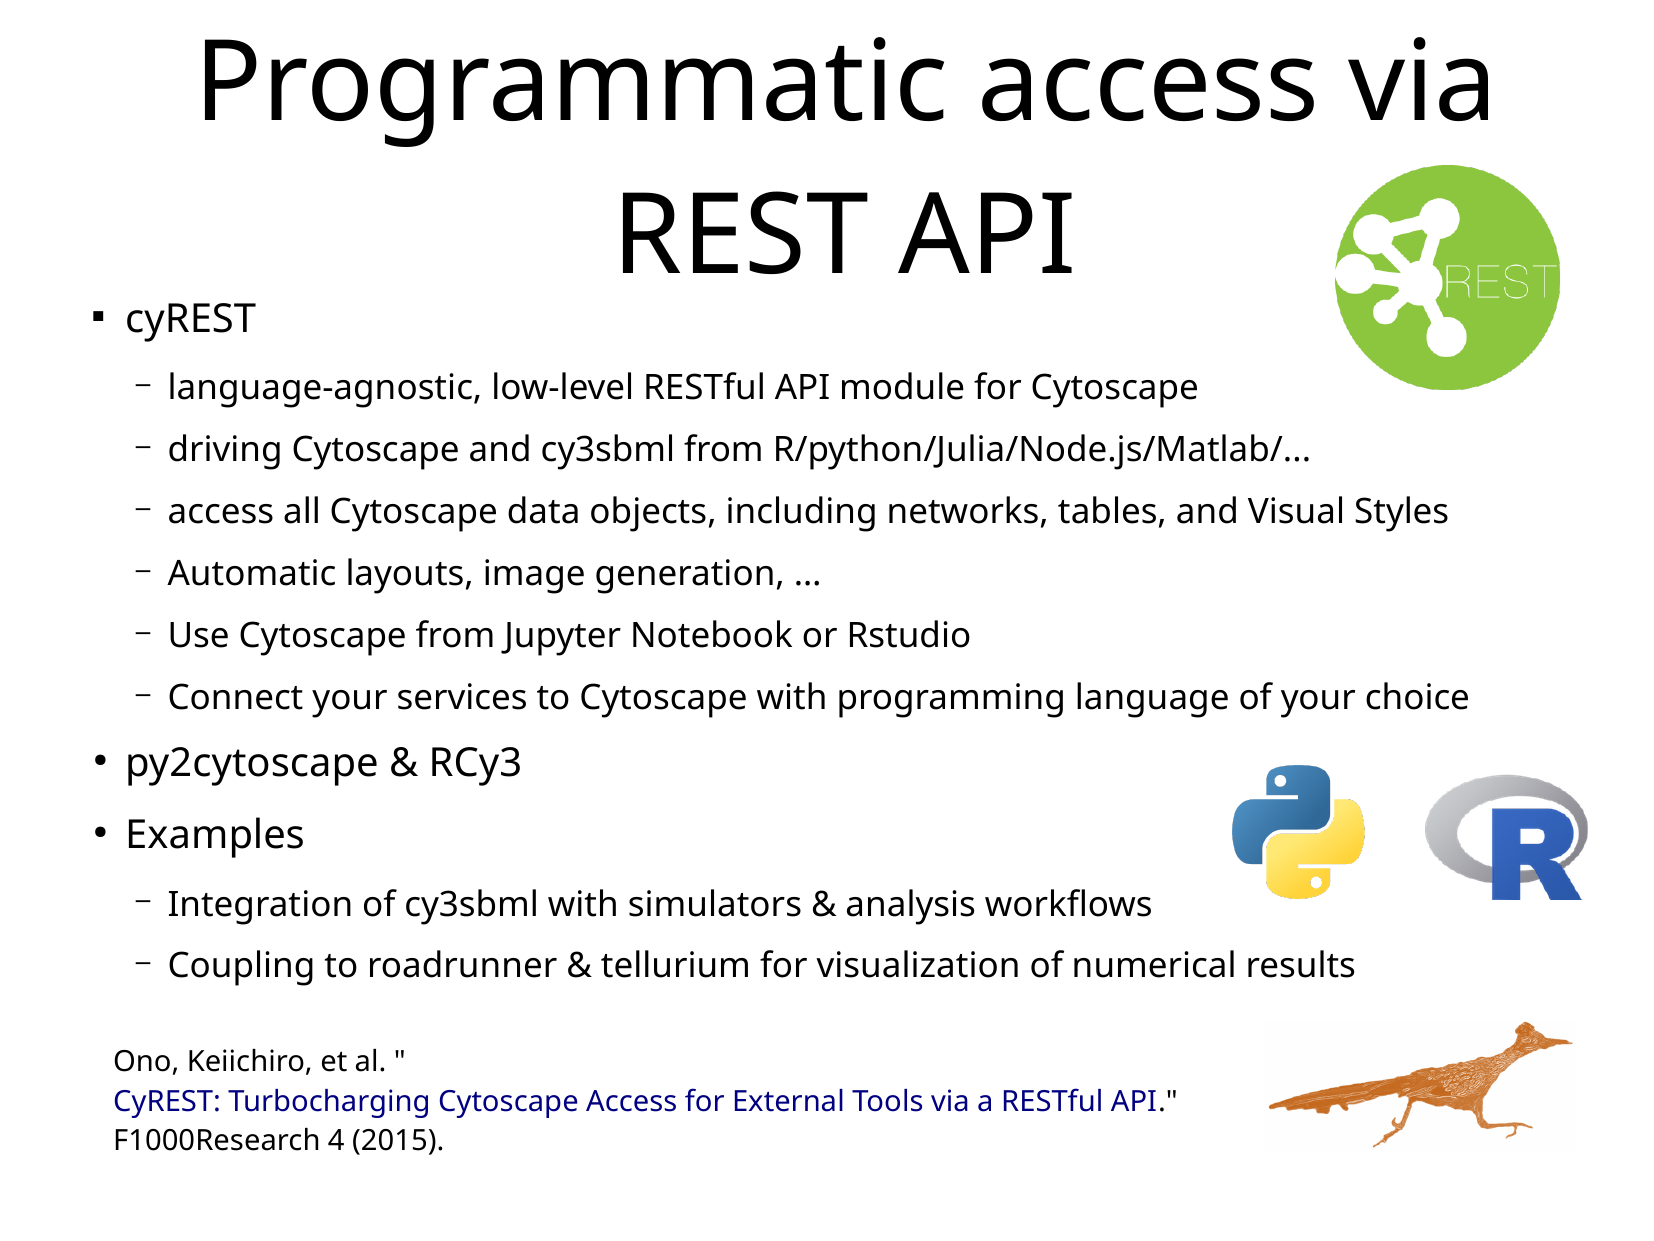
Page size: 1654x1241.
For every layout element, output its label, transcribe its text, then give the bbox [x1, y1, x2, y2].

text_box Ono, Keiichiro, et al. "CyREST: Turbocharging Cytoscape Access for External Tools via a RESTful API." F1000Research 4 (2015). [98, 1032, 1265, 1152]
title Programmatic access via REST API [82, 4, 1571, 290]
picture [1425, 774, 1588, 901]
picture [1265, 1021, 1576, 1152]
picture [1335, 165, 1560, 391]
picture [1230, 764, 1366, 901]
list cyREST language-agnostic, low-level RESTful API module for Cytoscape driving Cytoscape and cy3sbml from R/python/Julia/Node.js/Matlab/... access all Cytoscape data objects, including networks, tables, and Visual Styles Automatic layouts, image generation, … Use Cytoscape from Jupyter Notebook or Rstudio Connect your services to Cytoscape with programming language of your choice py2cytoscape & RCy3 Examples Integration of cy3sbml with simulators & analysis workflows Coupling to roadrunner & tellurium for visualization of numerical results [82, 290, 1571, 1010]
